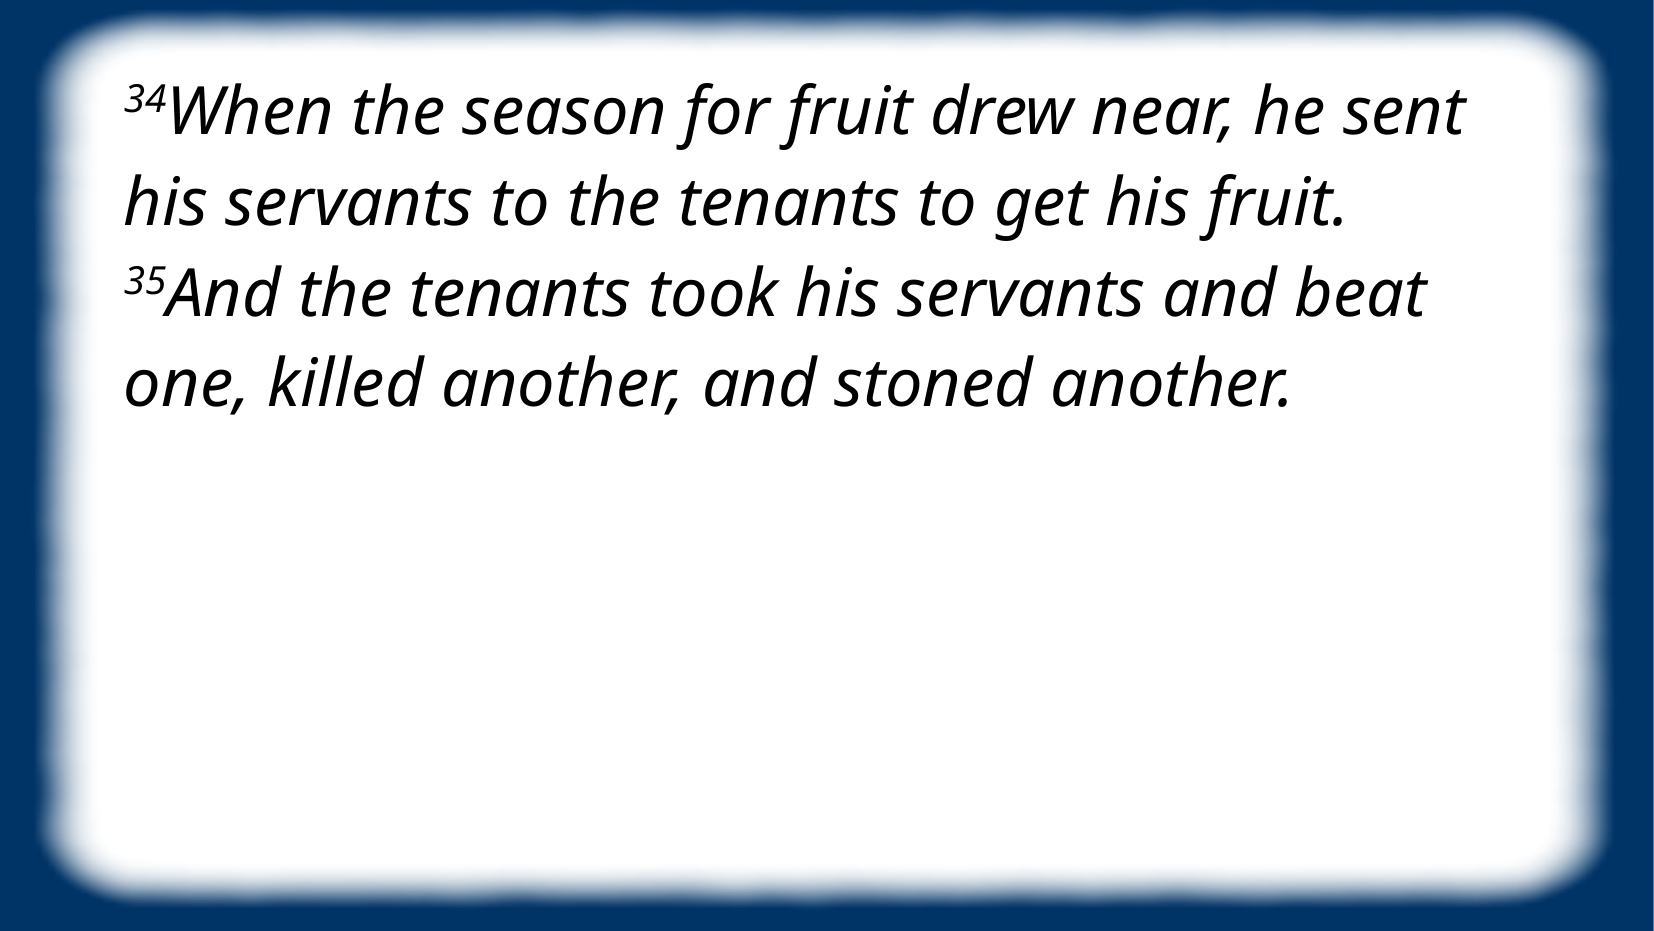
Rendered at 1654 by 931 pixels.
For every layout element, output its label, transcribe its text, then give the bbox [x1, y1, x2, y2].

text_box 34When the season for fruit drew near, he sent his servants to the tenants to get his fruit. 35And the tenants took his servants and beat one, killed another, and stoned another. [109, 55, 1565, 427]
picture [0, 0, 1654, 931]
